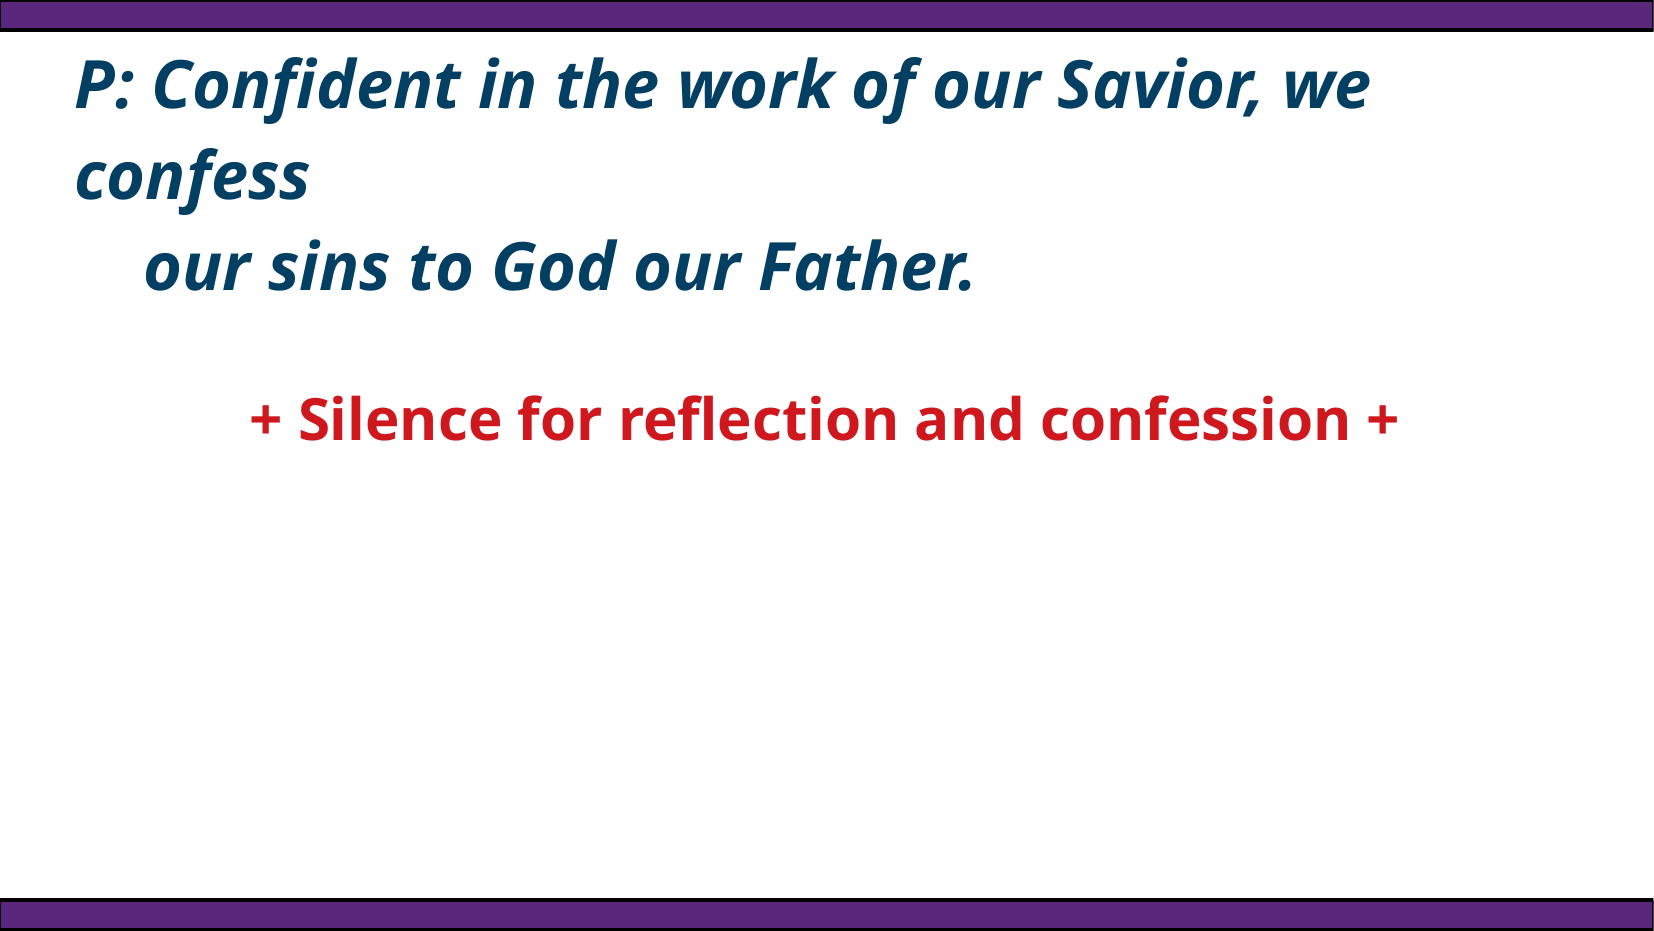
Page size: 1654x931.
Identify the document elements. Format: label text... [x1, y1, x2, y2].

text_box [0, 900, 1654, 931]
text_box [0, 0, 1654, 31]
text_box P: Confident in the work of our Savior, we confess our sins to God our Father. + Silence for reflection and confession + [60, 30, 1591, 367]
picture [0, 31, 1654, 900]
